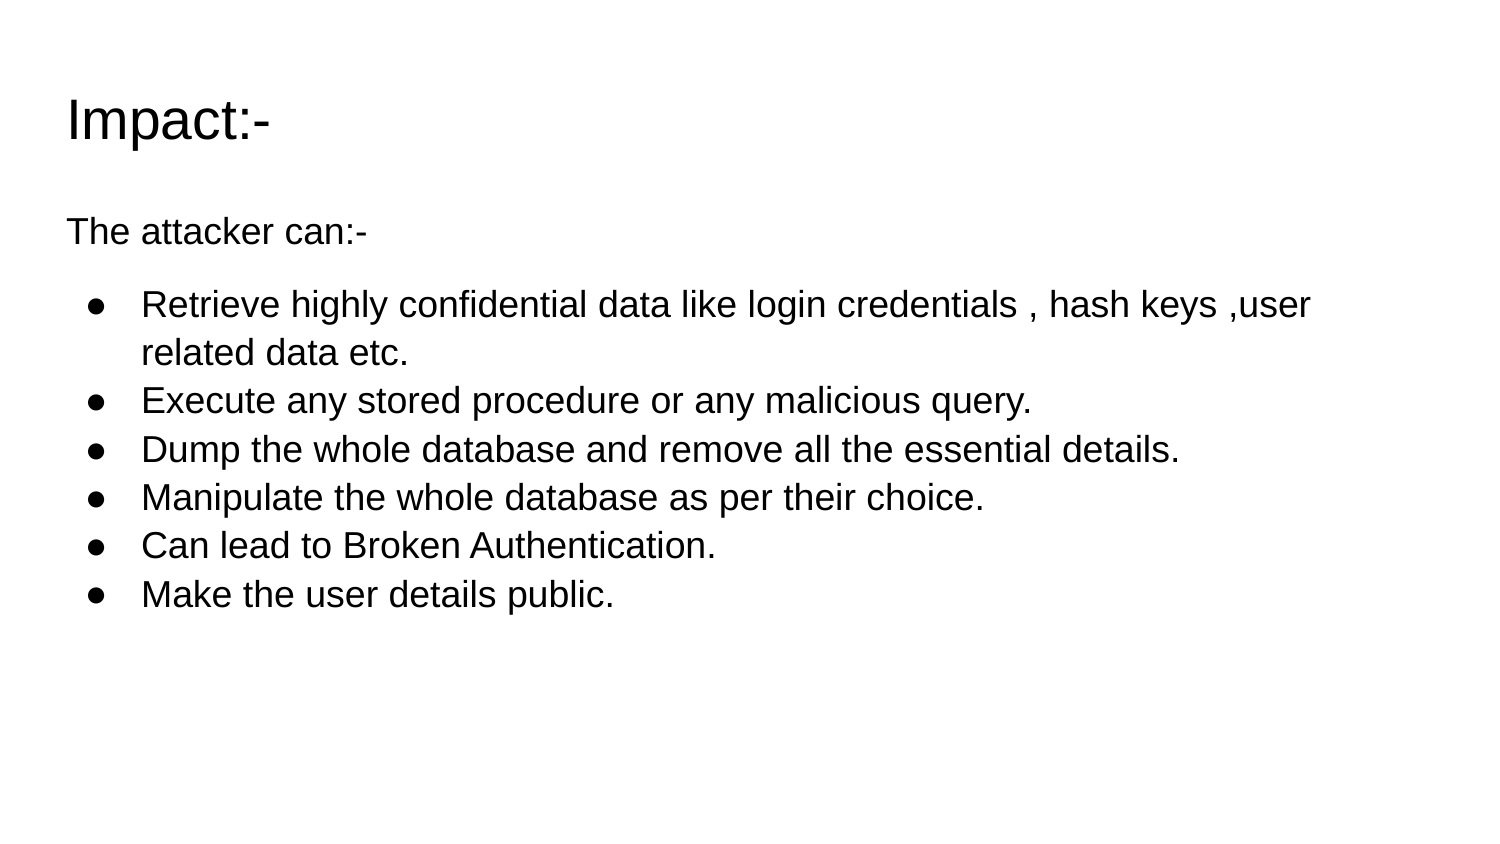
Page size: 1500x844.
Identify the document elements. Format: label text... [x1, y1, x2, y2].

title Impact:- [51, 72, 1449, 167]
list The attacker can:- Retrieve highly confidential data like login credentials , hash keys ,user related data etc. Execute any stored procedure or any malicious query. Dump the whole database and remove all the essential details. Manipulate the whole database as per their choice. Can lead to Broken Authentication. Make the user details public. [51, 189, 1449, 750]
